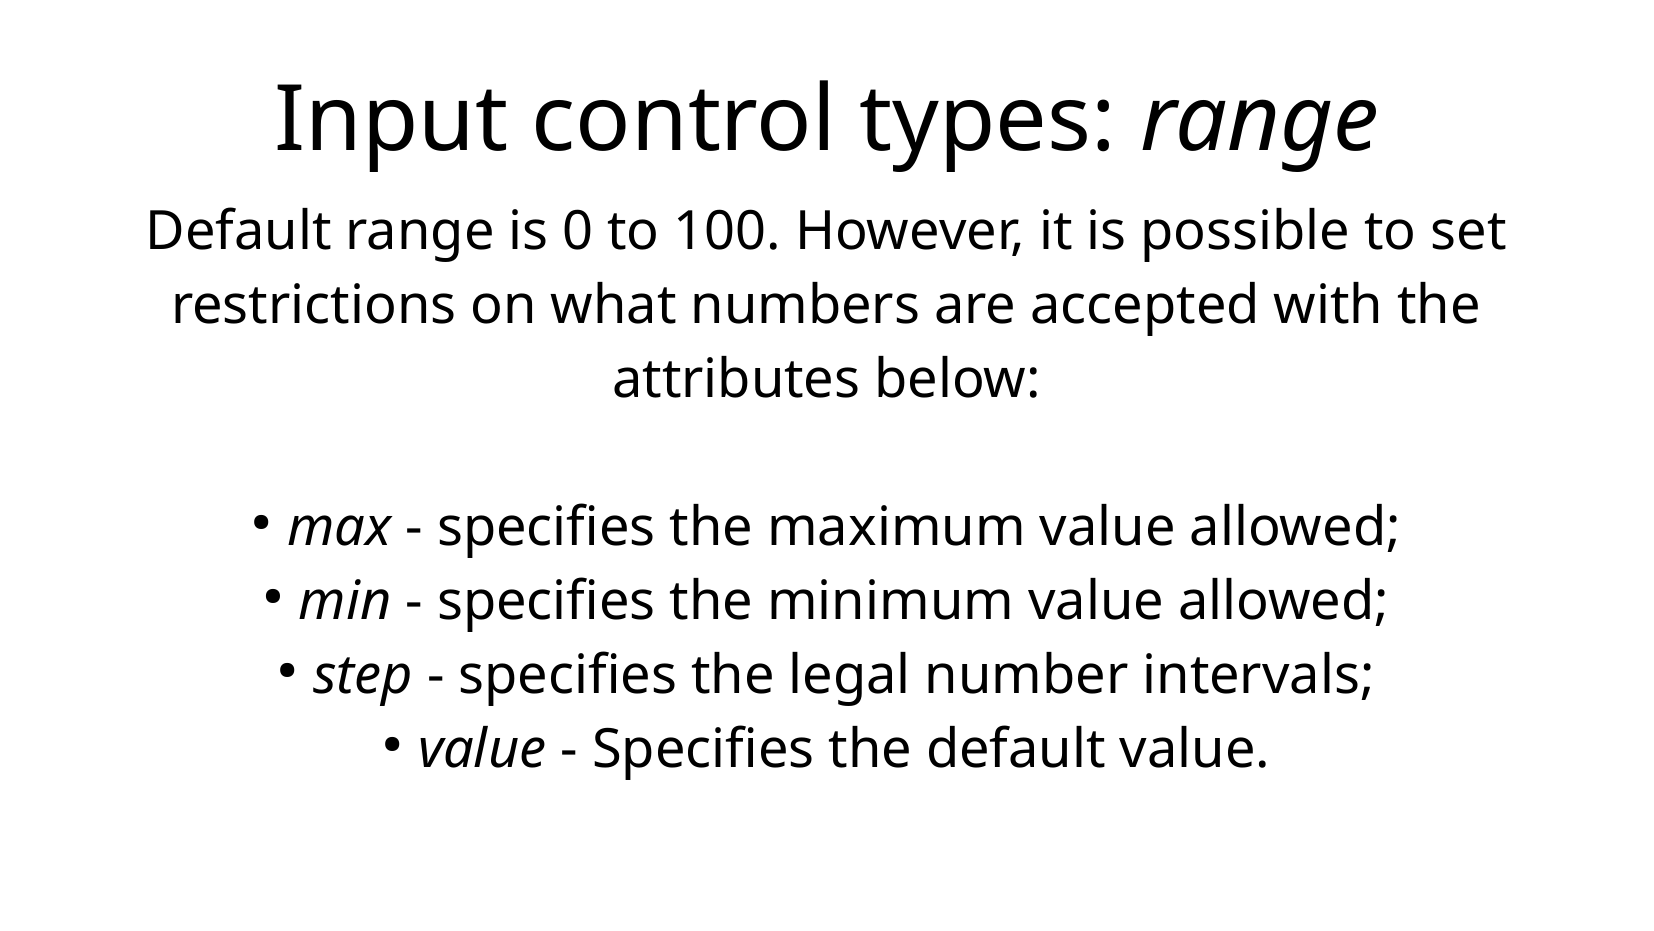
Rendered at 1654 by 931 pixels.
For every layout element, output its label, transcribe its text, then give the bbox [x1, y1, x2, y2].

title Input control types: range [82, 37, 1571, 193]
subtitle Default range is 0 to 100. However, it is possible to set restrictions on what numbers are accepted with the attributes below: max - specifies the maximum value allowed; min - specifies the minimum value allowed; step - specifies the legal number intervals; value - Specifies the default value. [82, 217, 1571, 757]
